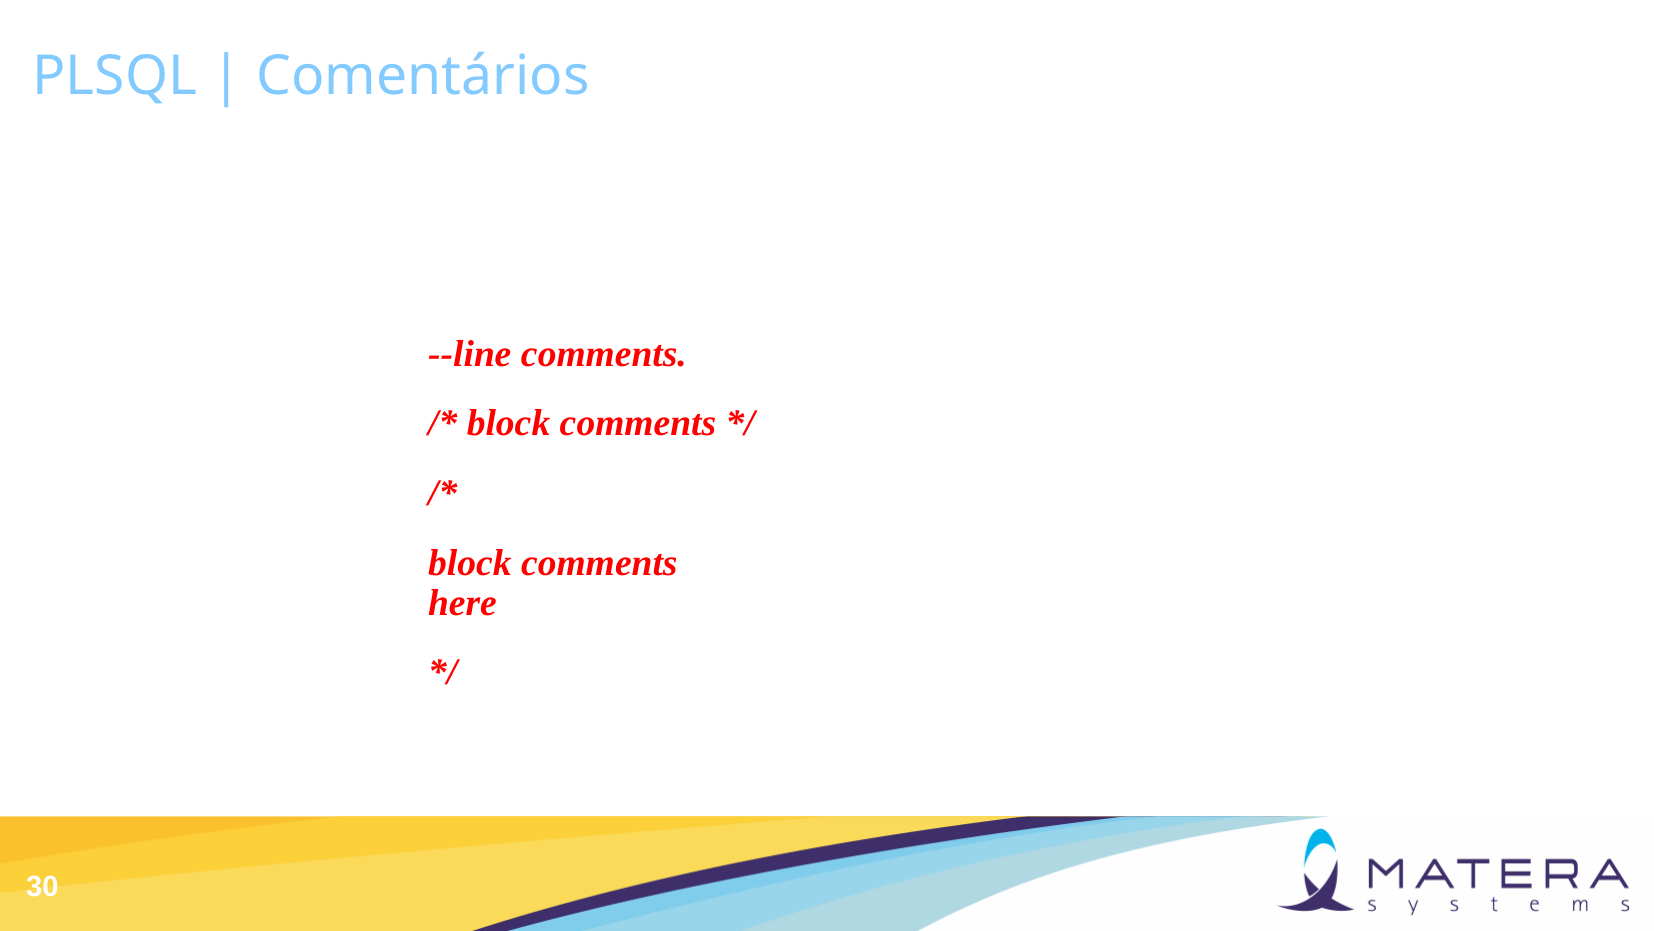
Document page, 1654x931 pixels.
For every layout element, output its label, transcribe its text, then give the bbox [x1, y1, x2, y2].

picture [0, 816, 1652, 931]
title PLSQL | Comentários [32, 24, 1628, 137]
list --line comments. /* block comments */ /* block comments here */ [413, 177, 1654, 837]
